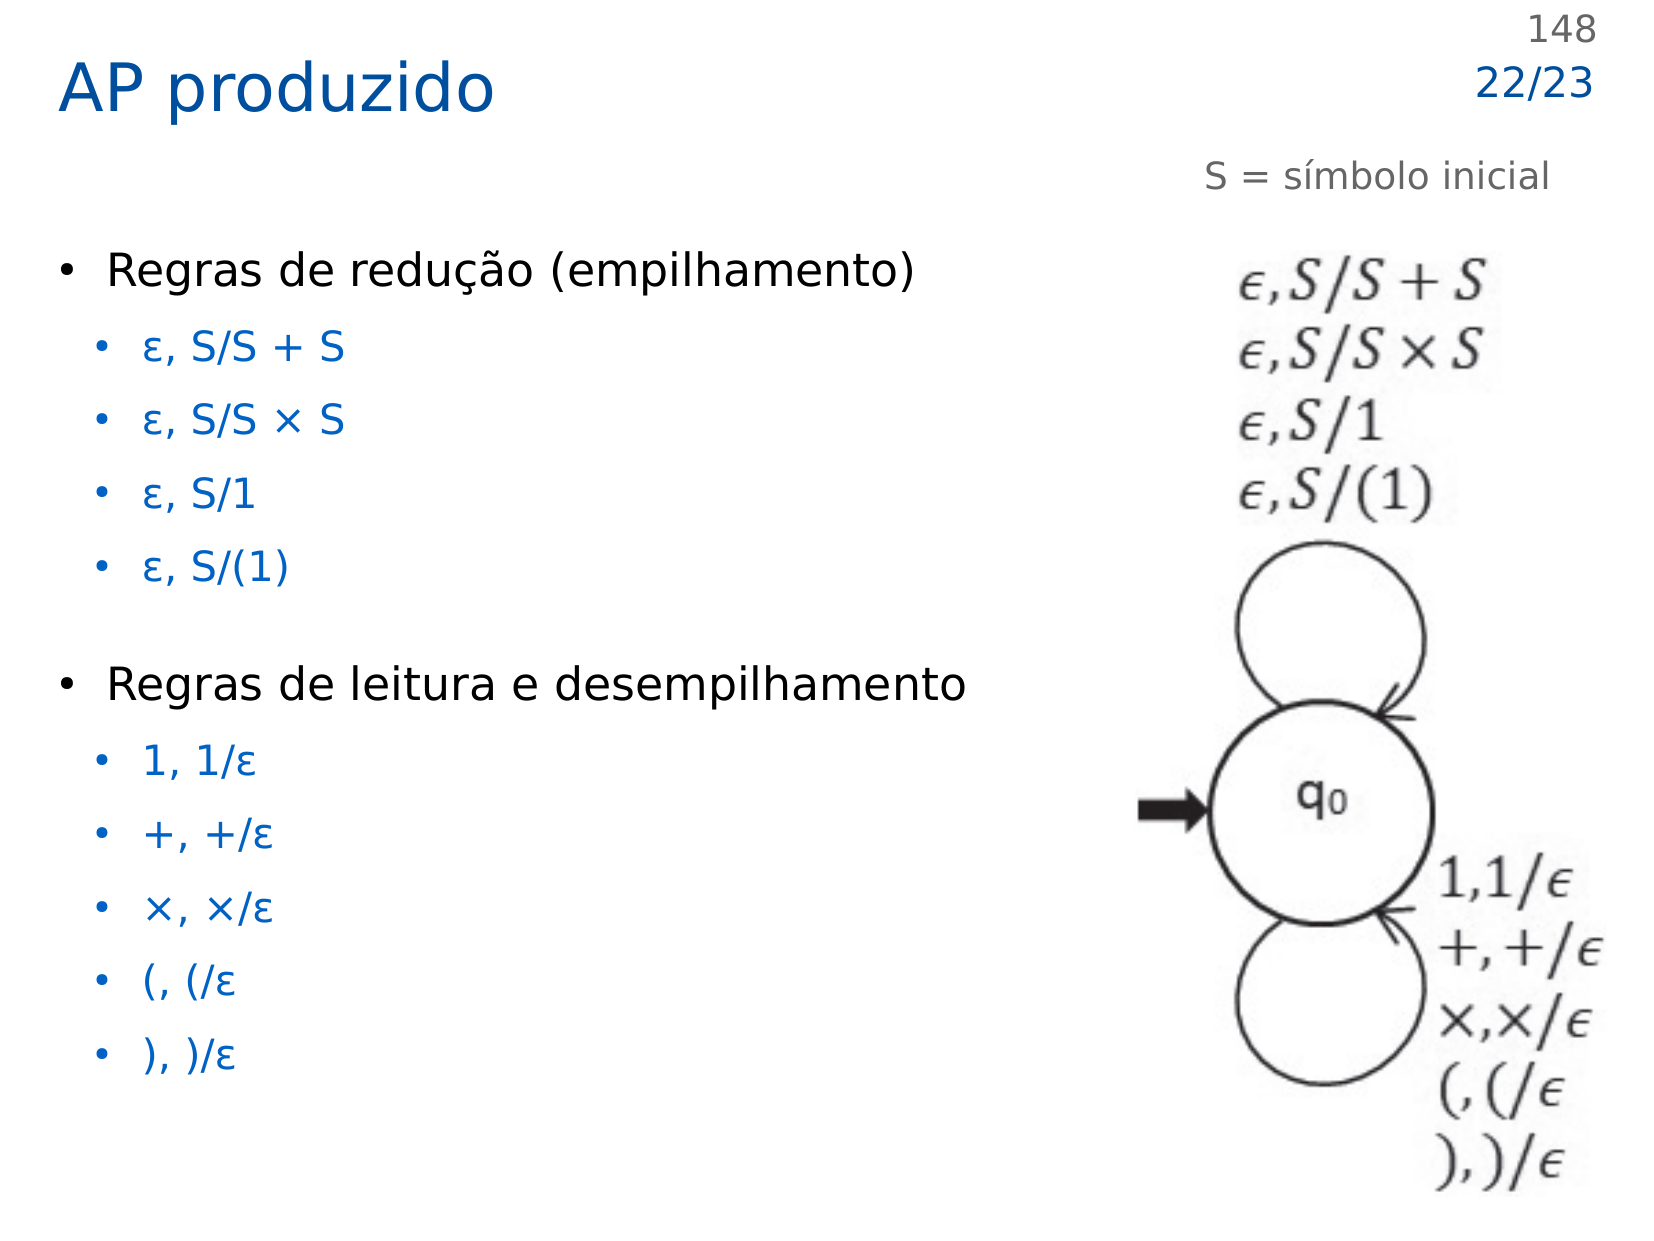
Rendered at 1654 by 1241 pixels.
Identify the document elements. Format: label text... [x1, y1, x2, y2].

title AP produzido [59, 29, 1625, 148]
picture [1134, 250, 1607, 1197]
list Regras de redução (empilhamento) ε, S/S + S ε, S/S × S ε, S/1 ε, S/(1) Regras de leitura e desempilhamento 1, 1/ε +, +/ε ×, ×/ε (, (/ε ), )/ε [59, 236, 1059, 1182]
text_box S = símbolo inicial [1189, 147, 1603, 213]
text_box 148 [1375, 0, 1613, 64]
